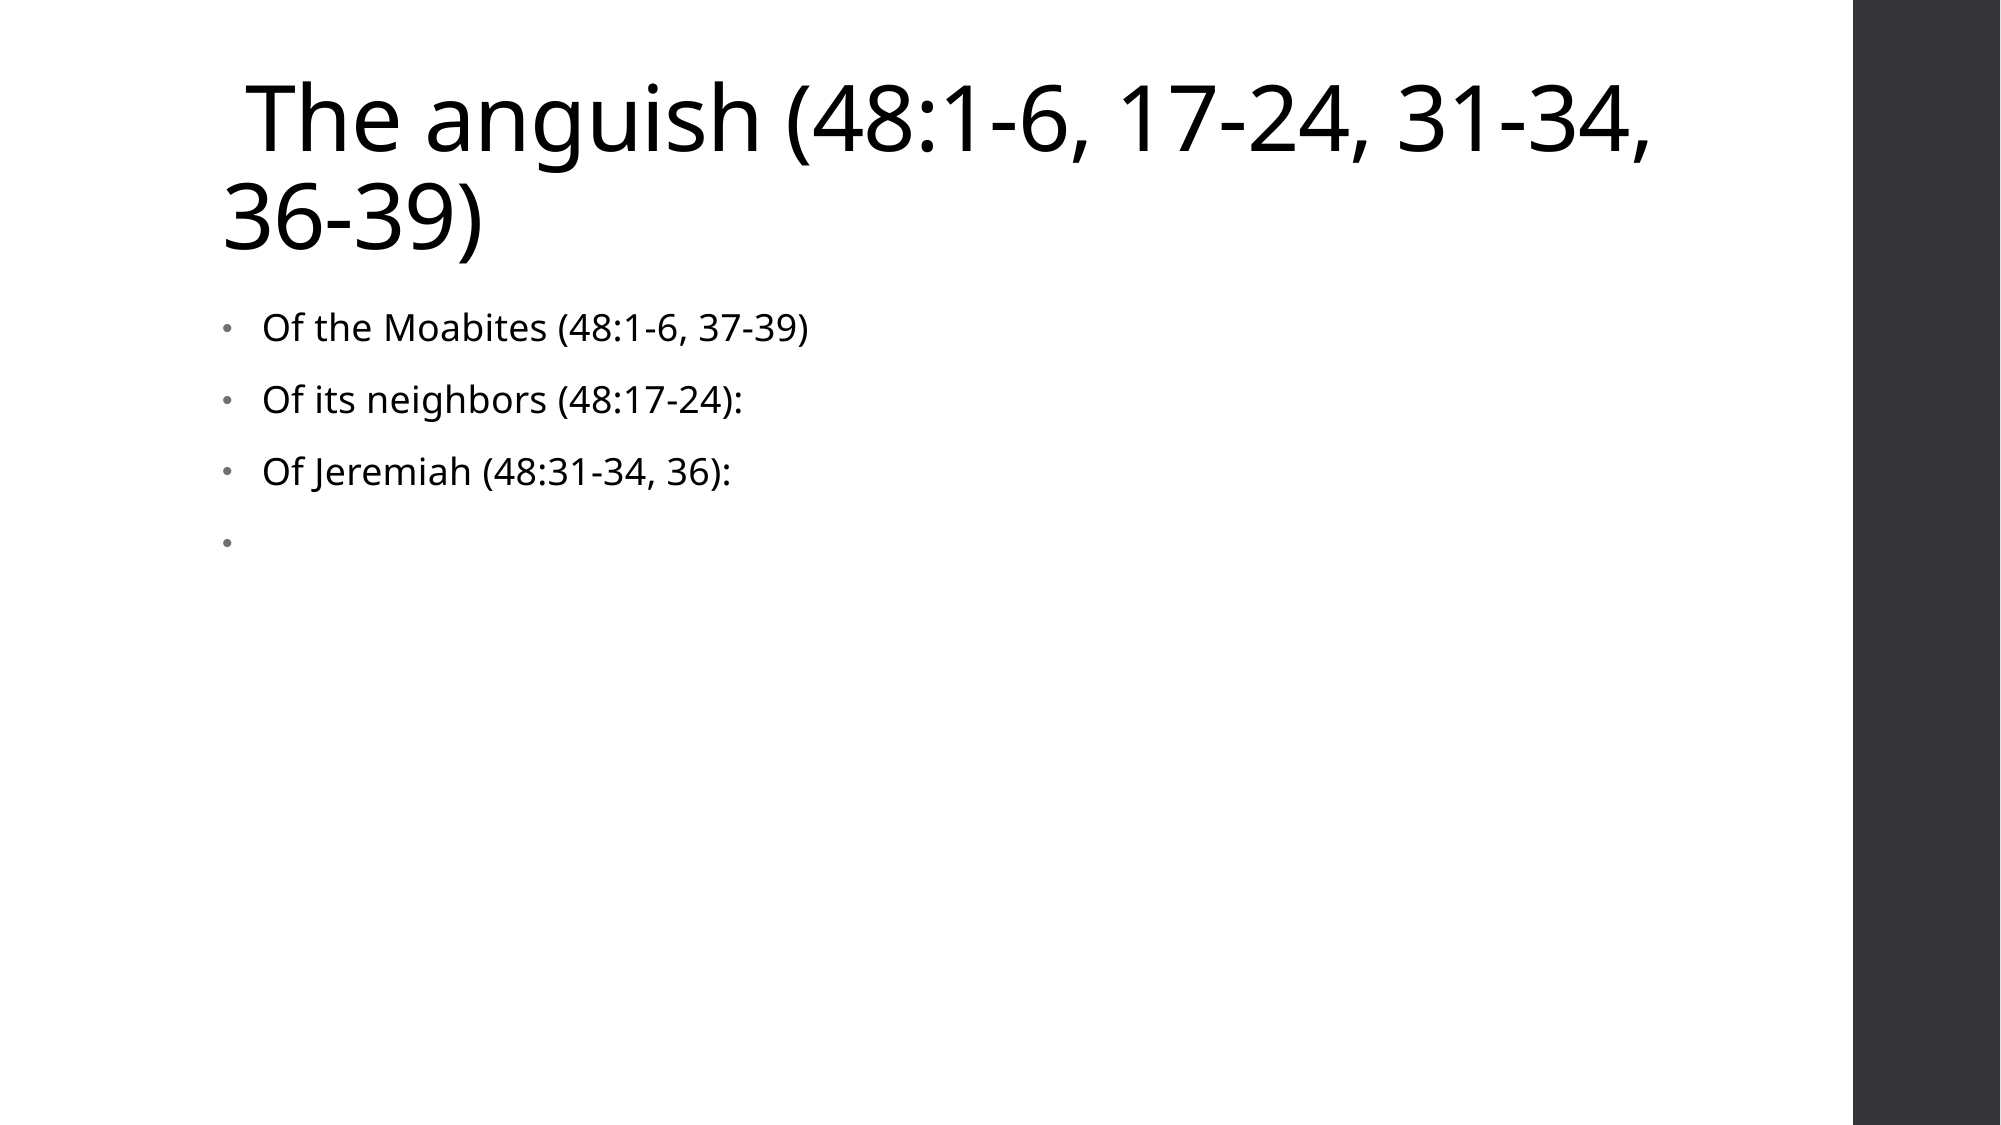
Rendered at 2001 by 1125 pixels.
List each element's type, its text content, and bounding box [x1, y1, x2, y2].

list Of the Moabites (48:1-6, 37-39) Of its neighbors (48:17-24): Of Jeremiah (48:31-34, 36): [206, 299, 1617, 1014]
title The anguish (48:1-6, 17-24, 31-34, 36-39) [206, 60, 1797, 278]
